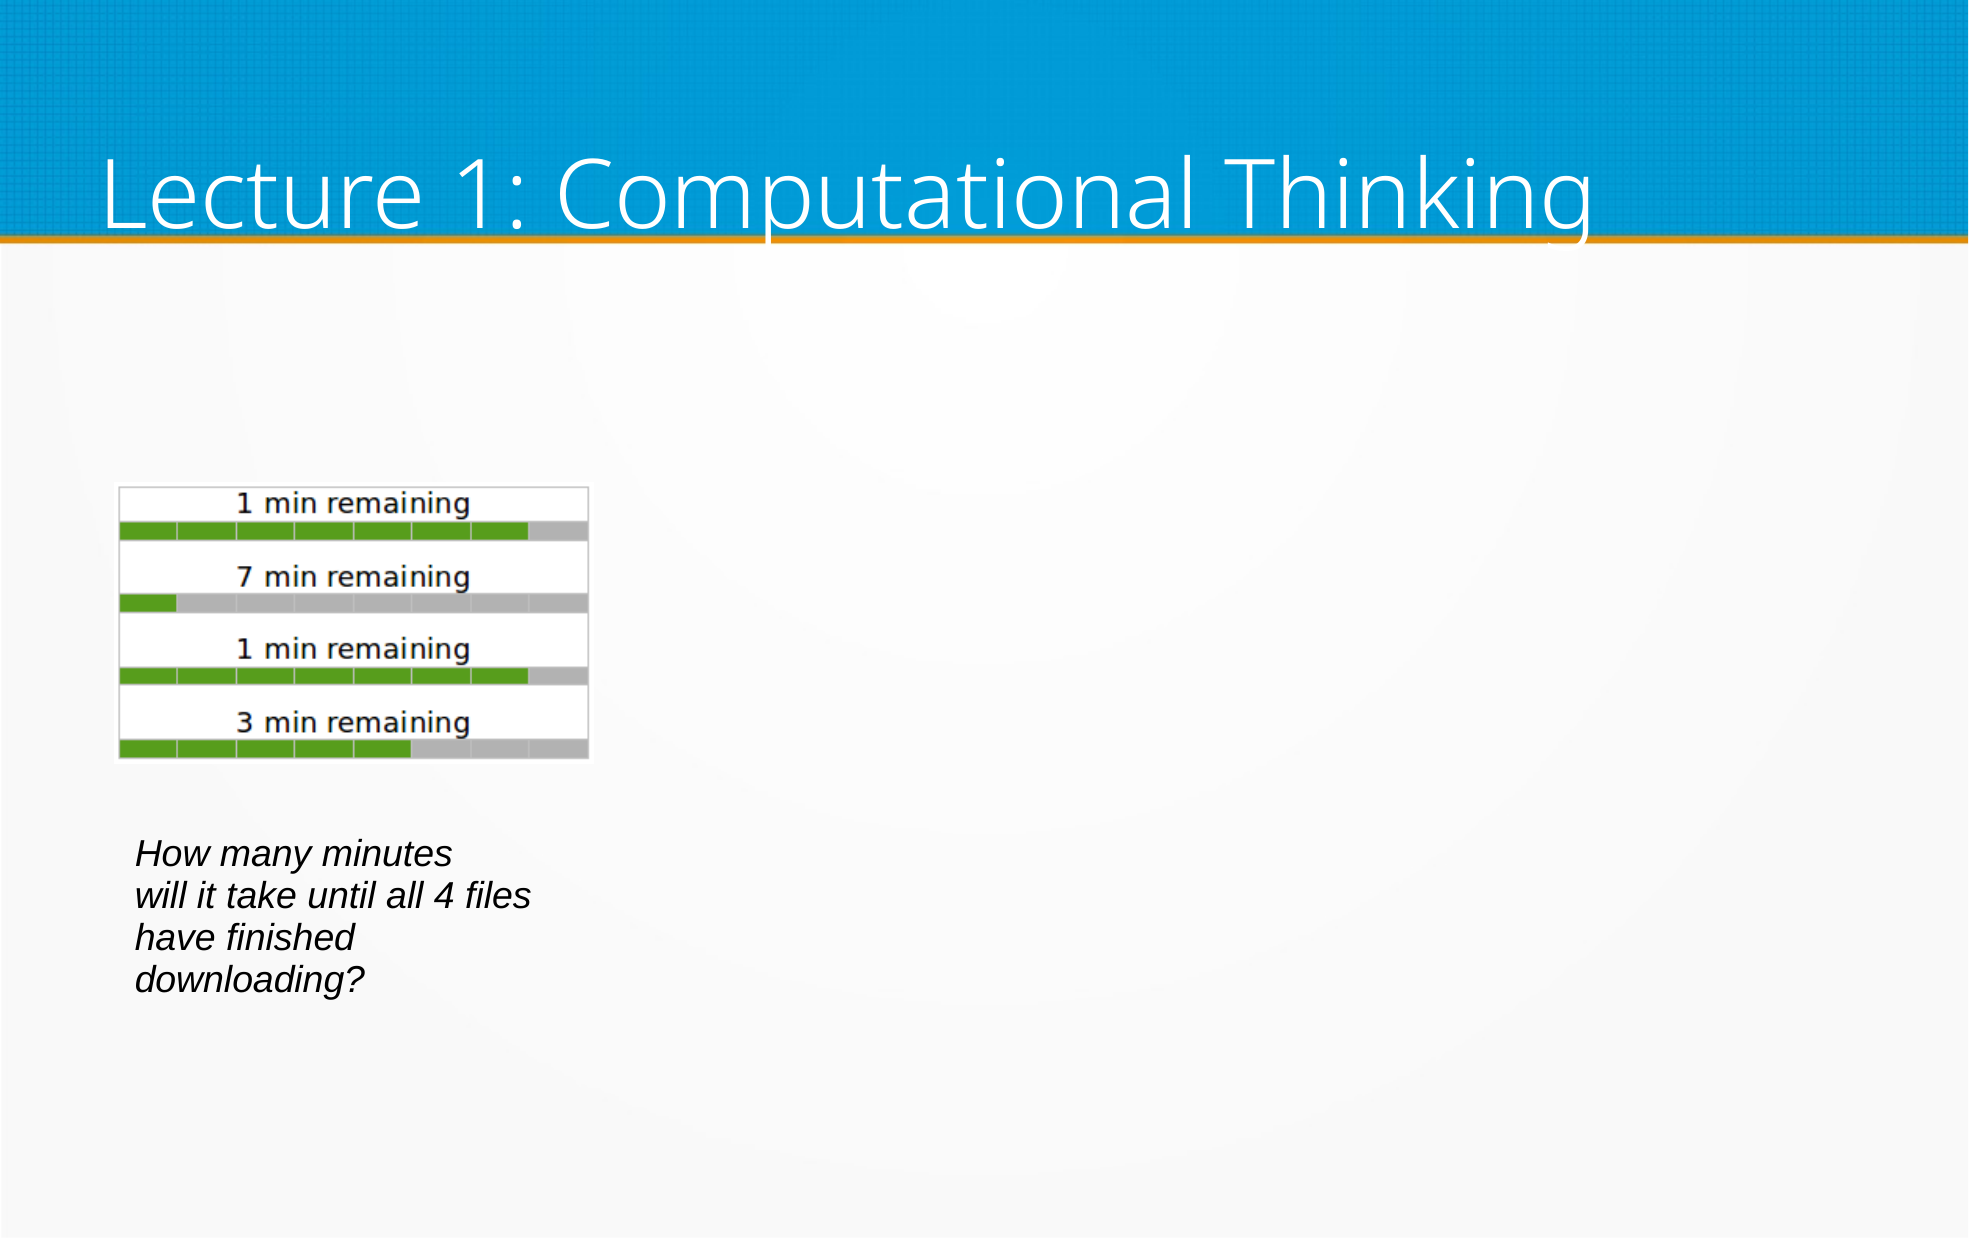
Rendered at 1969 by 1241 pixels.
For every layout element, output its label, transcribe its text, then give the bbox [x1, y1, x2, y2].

text_box How many minutes will it take until all 4 ﬁles have ﬁnished downloading? [120, 825, 586, 1008]
picture [0, 233, 1969, 1241]
list [98, 290, 1870, 1156]
title Lecture 1: Computational Thinking [98, 49, 1870, 257]
